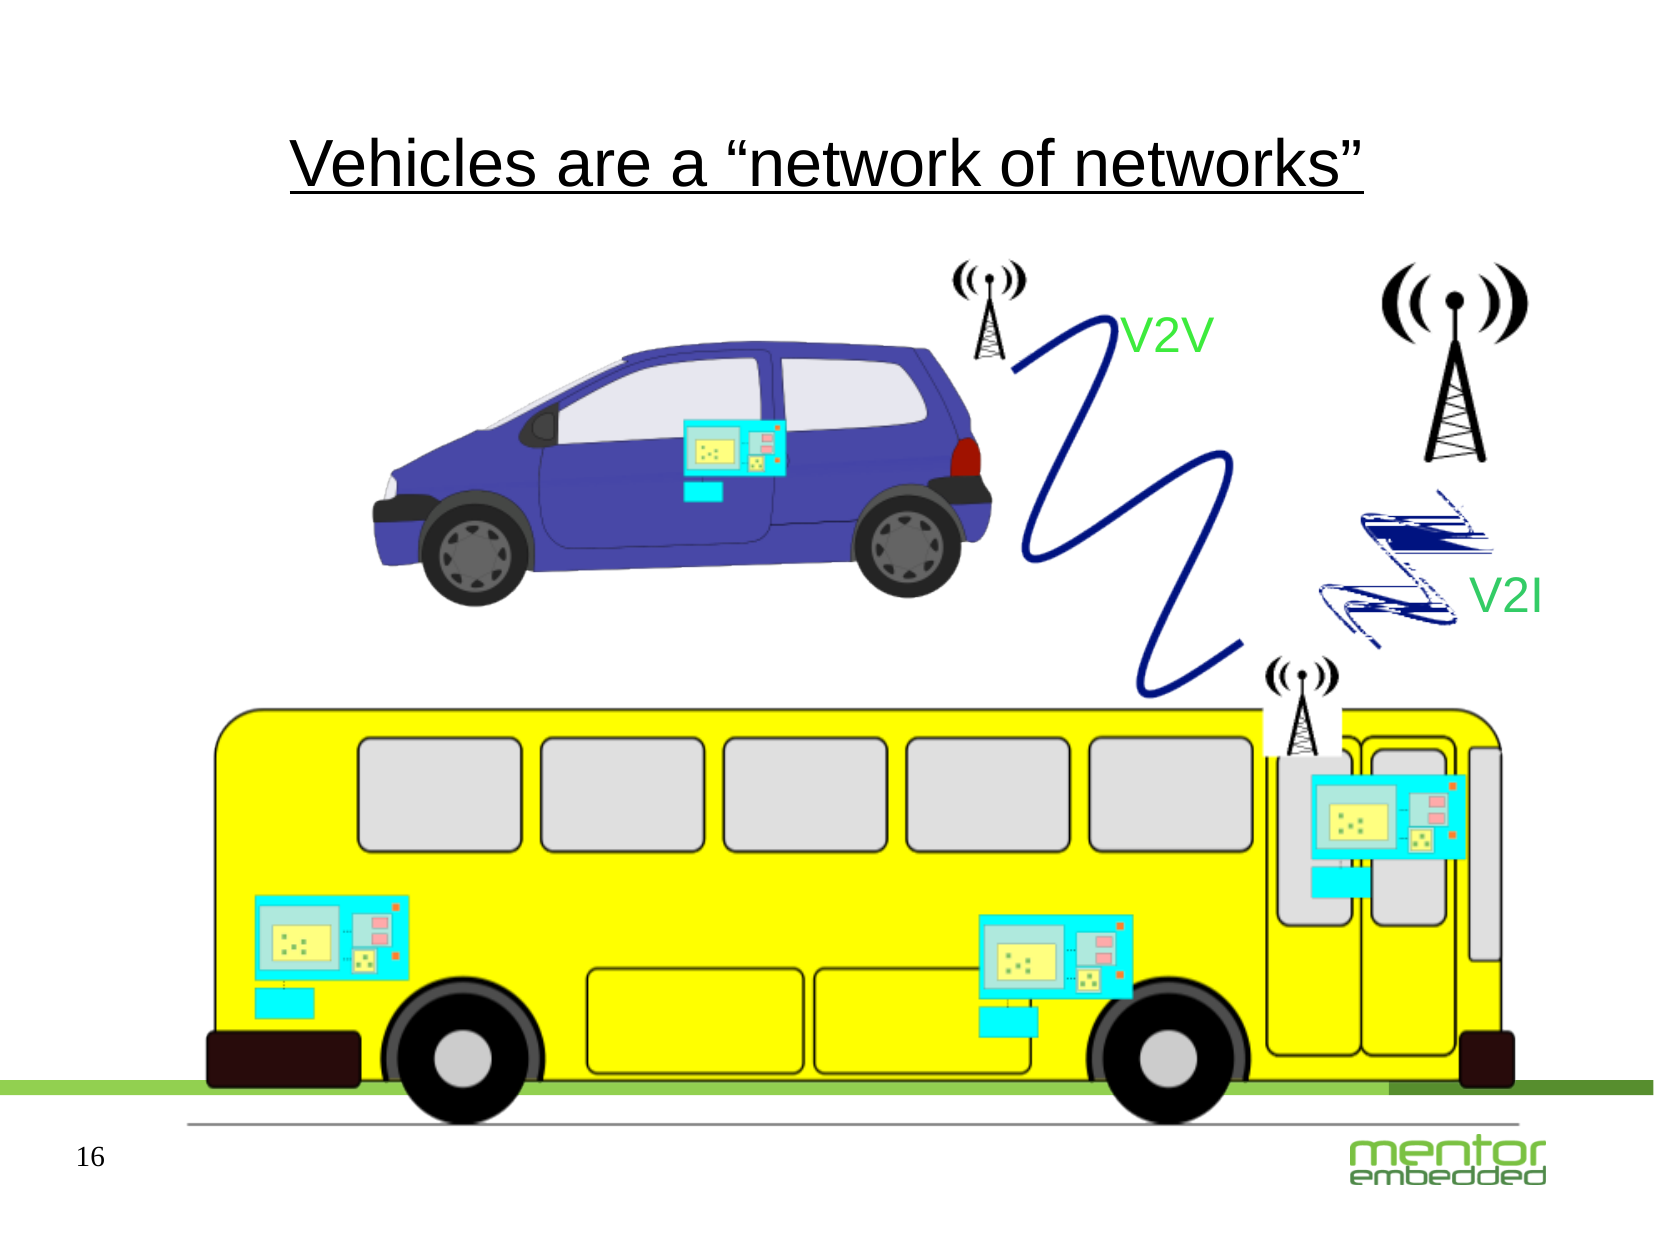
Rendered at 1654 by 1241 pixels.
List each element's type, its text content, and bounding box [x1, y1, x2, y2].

title Vehicles are a “network of networks” [287, 60, 1366, 268]
text_box V2V [1106, 300, 1231, 416]
text_box V2I [1455, 559, 1560, 631]
picture [75, 44, 1654, 1241]
